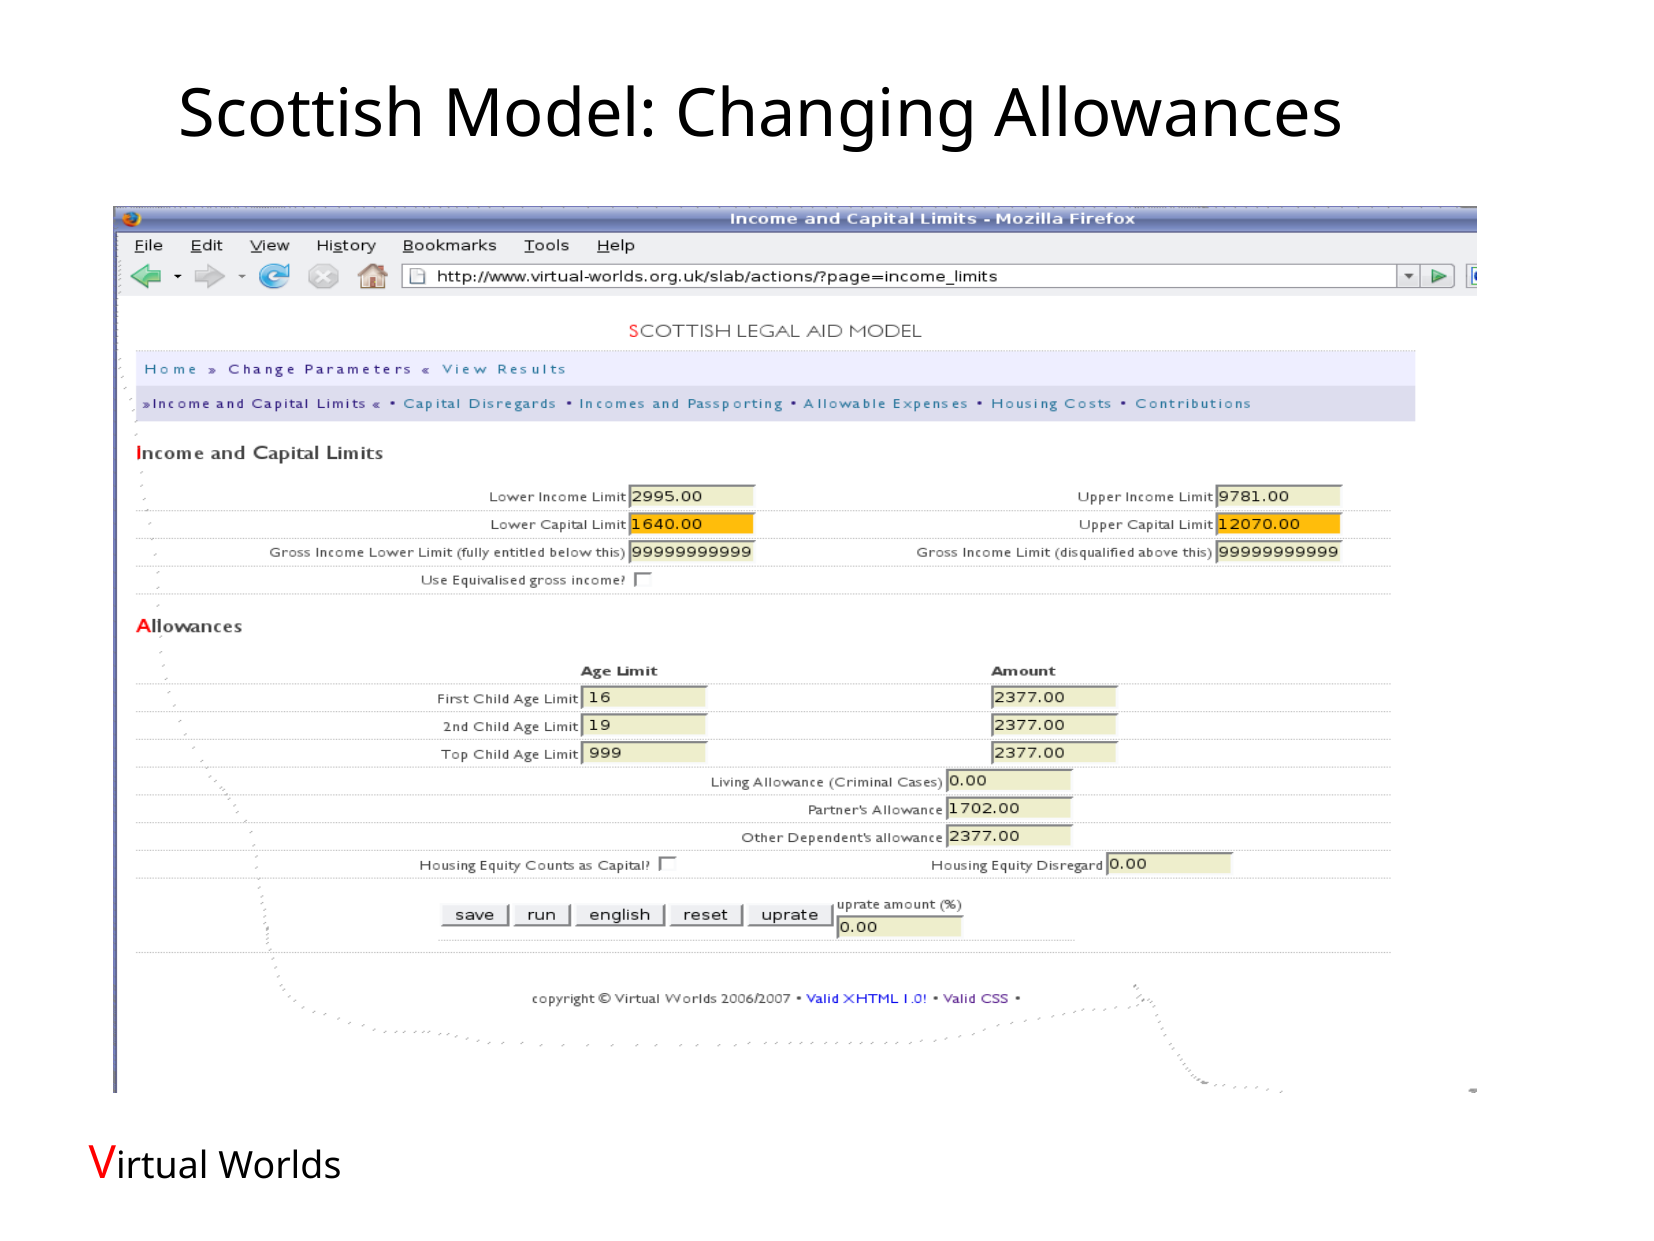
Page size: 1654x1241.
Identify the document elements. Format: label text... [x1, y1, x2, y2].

picture [113, 206, 1477, 1093]
title Scottish Model: Changing Allowances [17, 14, 1506, 207]
